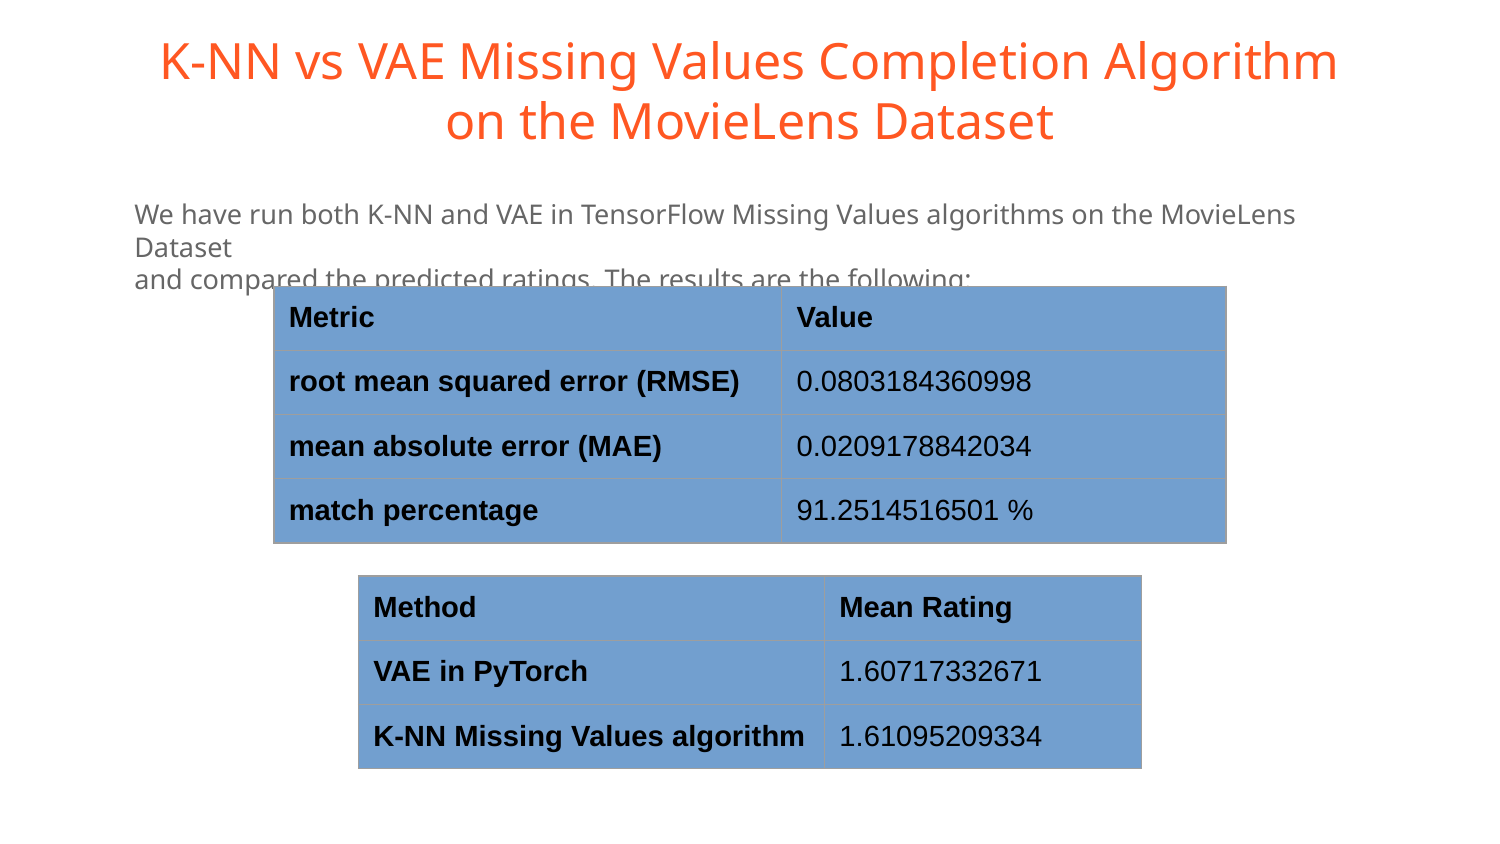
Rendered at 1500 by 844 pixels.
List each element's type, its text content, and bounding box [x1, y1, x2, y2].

table_header Value [782, 287, 1225, 350]
table_cell 0.0209178842034 [782, 415, 1225, 478]
table_header Method [359, 577, 824, 640]
table_header Metric [275, 287, 781, 350]
table_header Mean Rating [825, 577, 1141, 640]
table_cell 1.60717332671 [825, 641, 1141, 704]
table_cell mean absolute error (MAE) [275, 415, 781, 478]
table_cell 1.61095209334 [825, 705, 1141, 768]
table_cell root mean squared error (RMSE) [275, 351, 781, 414]
table_cell 0.0803184360998 [782, 351, 1225, 414]
list We have run both K-NN and VAE in TensorFlow Missing Values algorithms on the MovieLens Dataset and compared the predicted ratings. The results are the following: [119, 182, 1381, 287]
table_cell 91.2514516501 % [782, 479, 1225, 542]
table_cell match percentage [275, 479, 781, 542]
table_cell K-NN Missing Values algorithm [359, 705, 824, 768]
table_cell VAE in PyTorch [359, 641, 824, 704]
title K-NN vs VAE Missing Values Completion Algorithm on the MovieLens Dataset [119, 14, 1381, 162]
